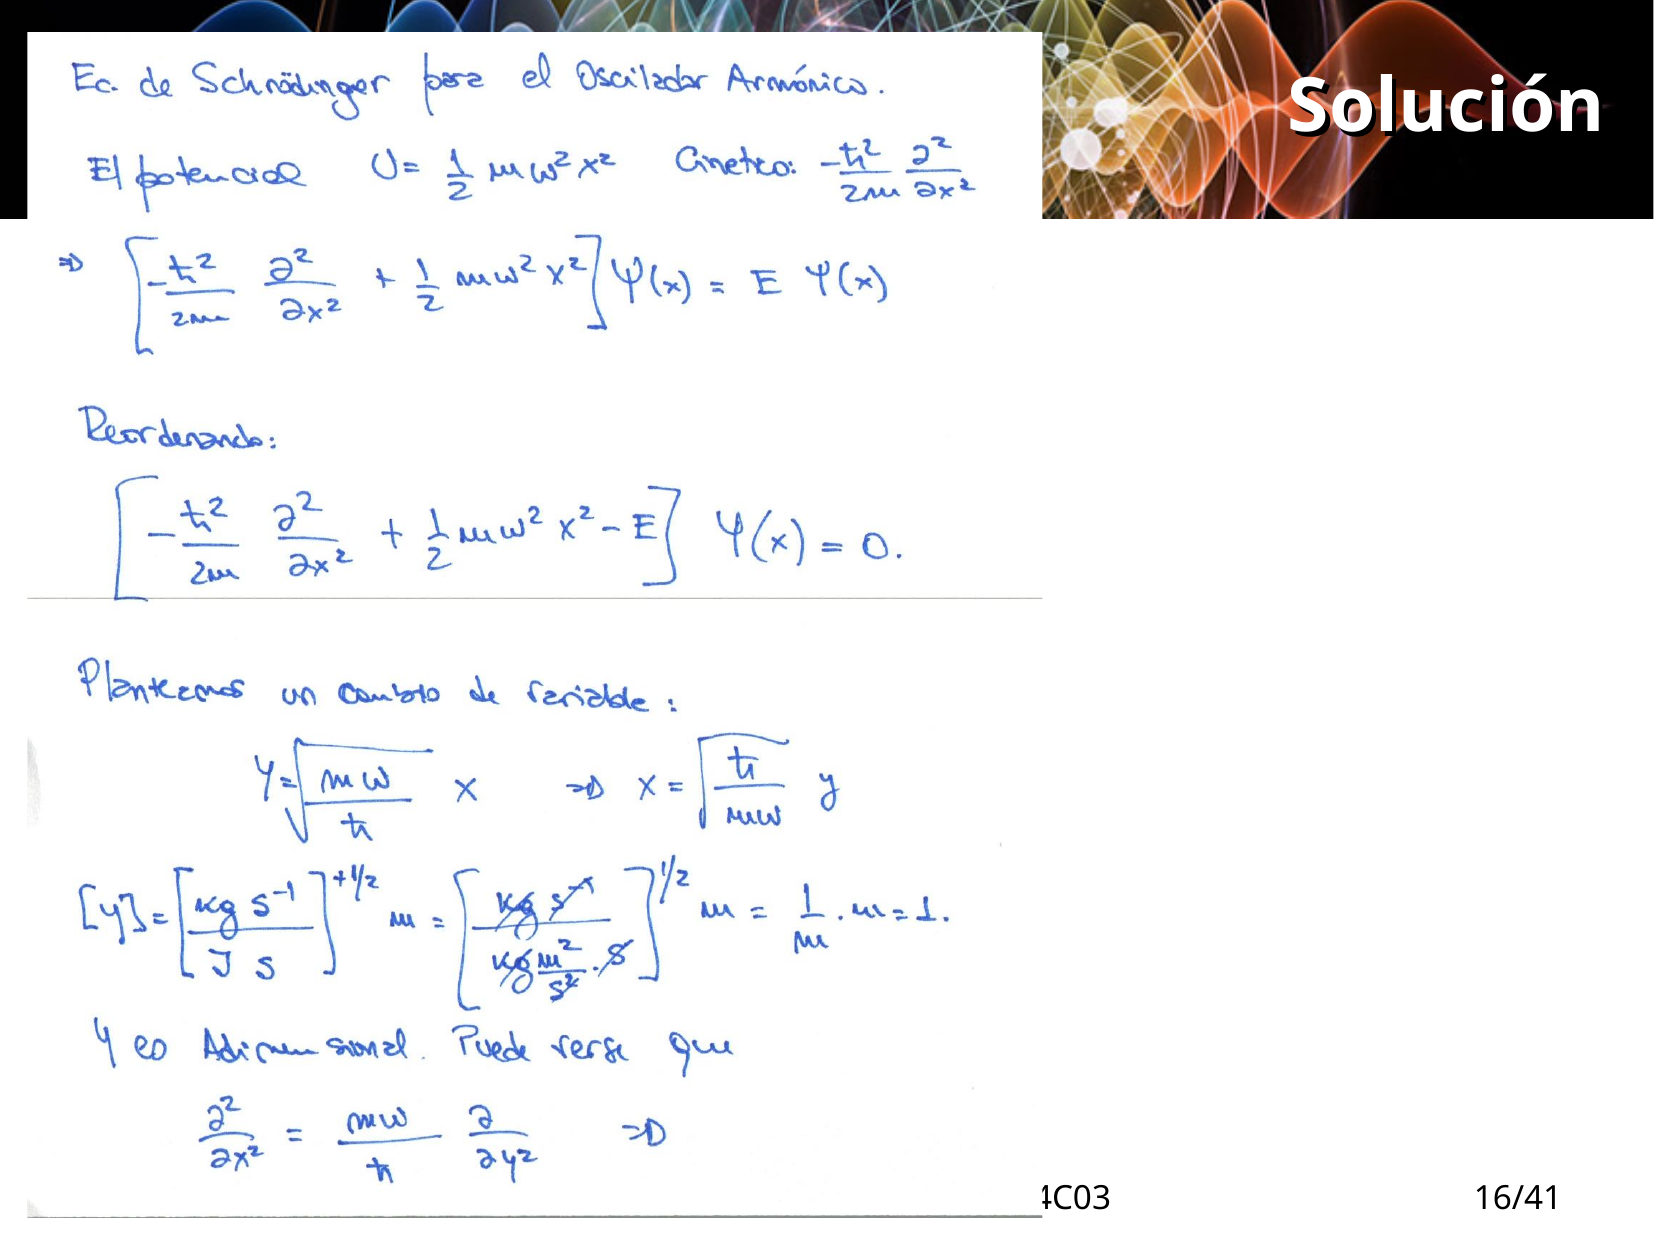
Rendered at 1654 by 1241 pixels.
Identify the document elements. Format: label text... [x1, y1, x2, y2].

title Solución [45, 15, 1606, 191]
picture [0, 0, 1654, 1218]
